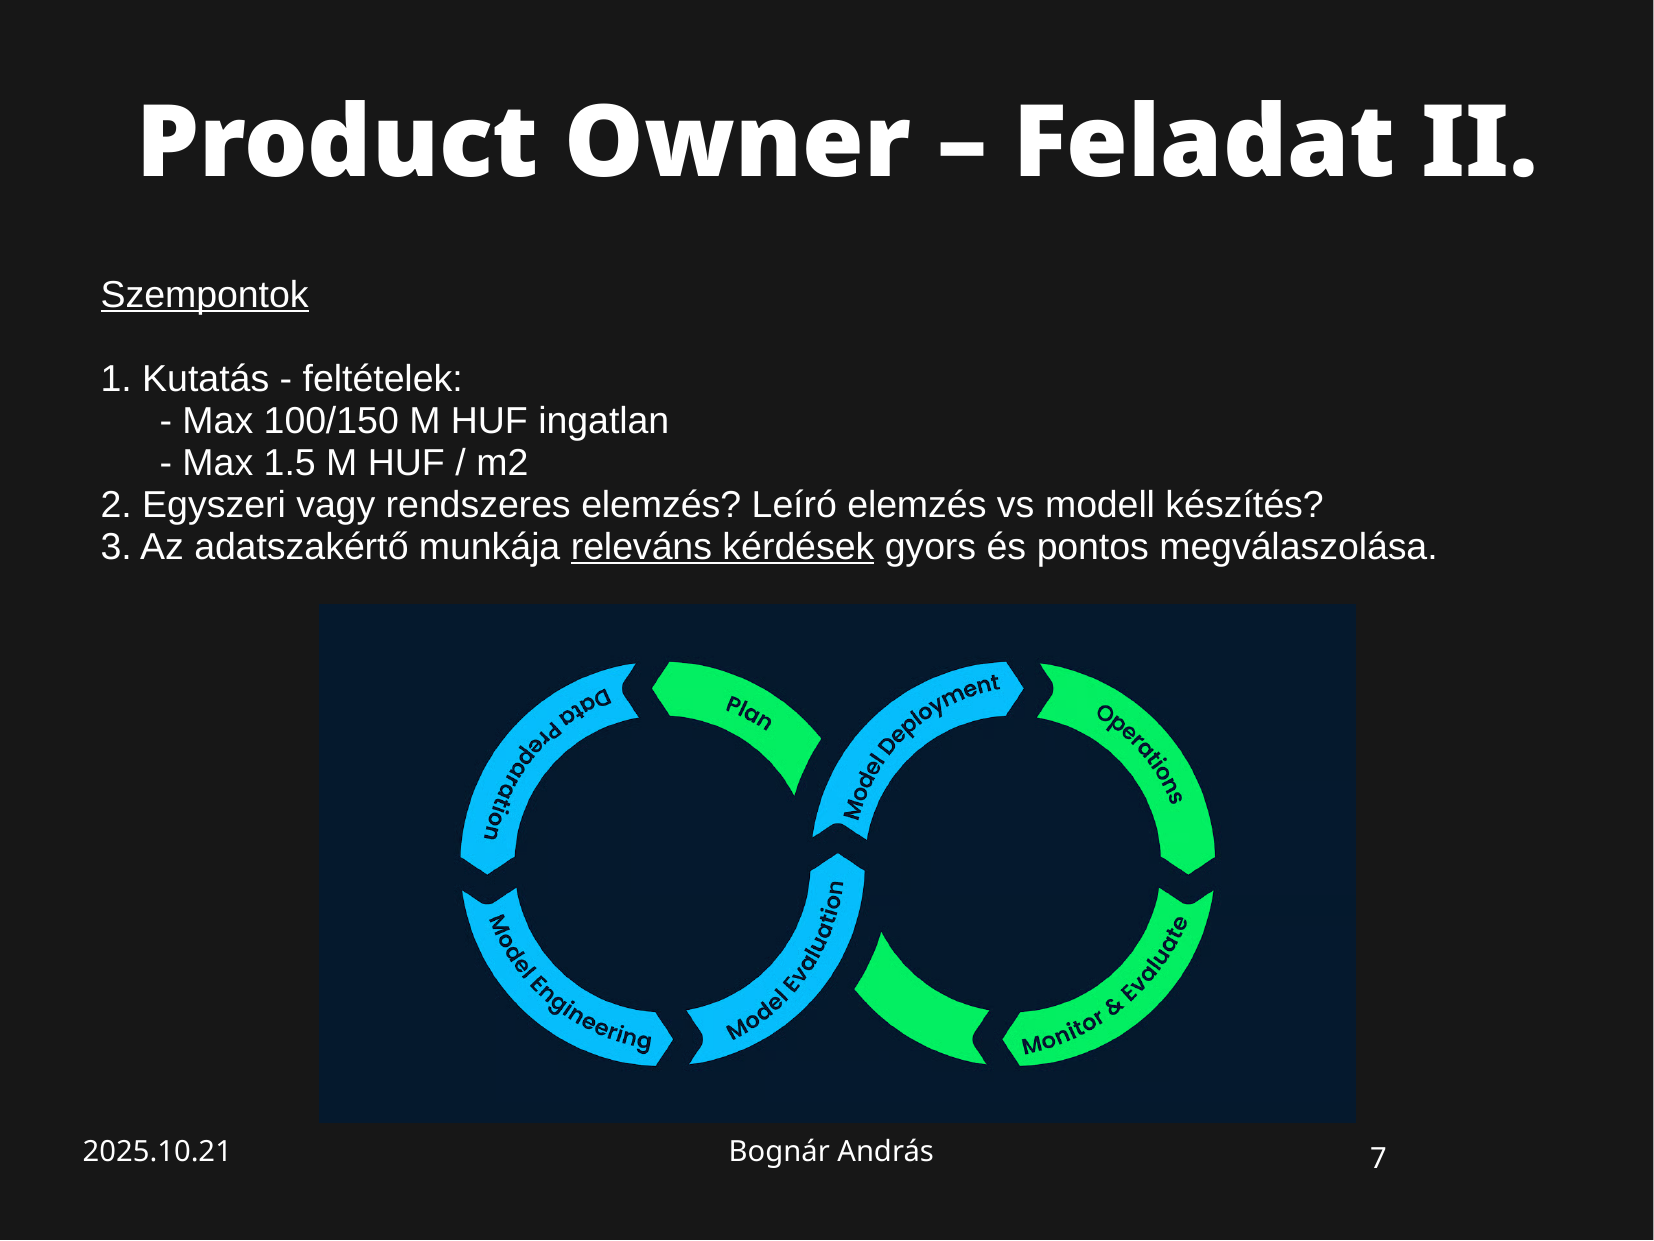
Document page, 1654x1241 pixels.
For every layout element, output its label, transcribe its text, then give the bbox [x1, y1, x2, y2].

text_box Szempontok 1. Kutatás - feltételek: - Max 100/150 M HUF ingatlan - Max 1.5 M HUF / m2 2. Egyszeri vagy rendszeres elemzés? Leíró elemzés vs modell készítés? 3. Az adatszakértő munkája releváns kérdések gyors és pontos megválaszolása. [85, 266, 1528, 1085]
text_box Product Owner – Feladat II. [67, 26, 1550, 249]
picture [319, 604, 1356, 1123]
